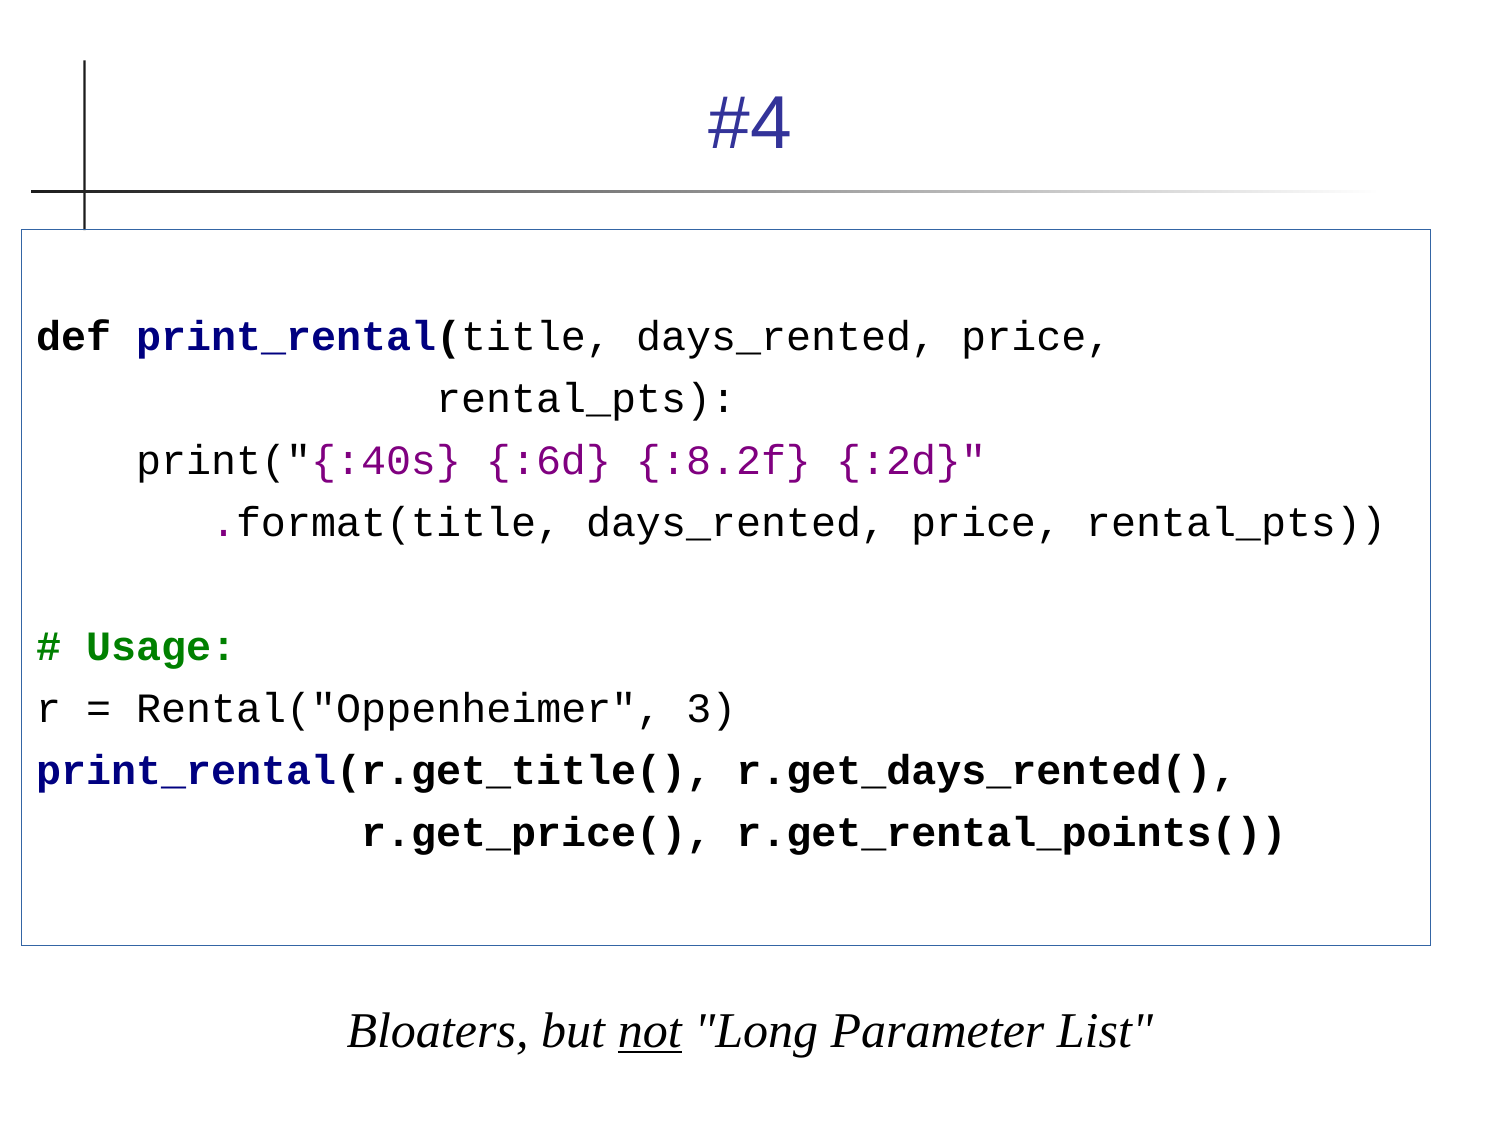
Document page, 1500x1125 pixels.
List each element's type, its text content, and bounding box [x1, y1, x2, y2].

text_box Bloaters, but not "Long Parameter List" [165, 990, 1336, 1065]
title #4 [50, 37, 1450, 201]
list def print_rental(title, days_rented, price, rental_pts): print("{:40s} {:6d} {:8.2f} {:2d}" .format(title, days_rented, price, rental_pts)) # Usage: r = Rental("Oppenheimer", 3) print_rental(r.get_title(), r.get_days_rented(), r.get_price(), r.get_rental_points()) [21, 229, 1431, 946]
